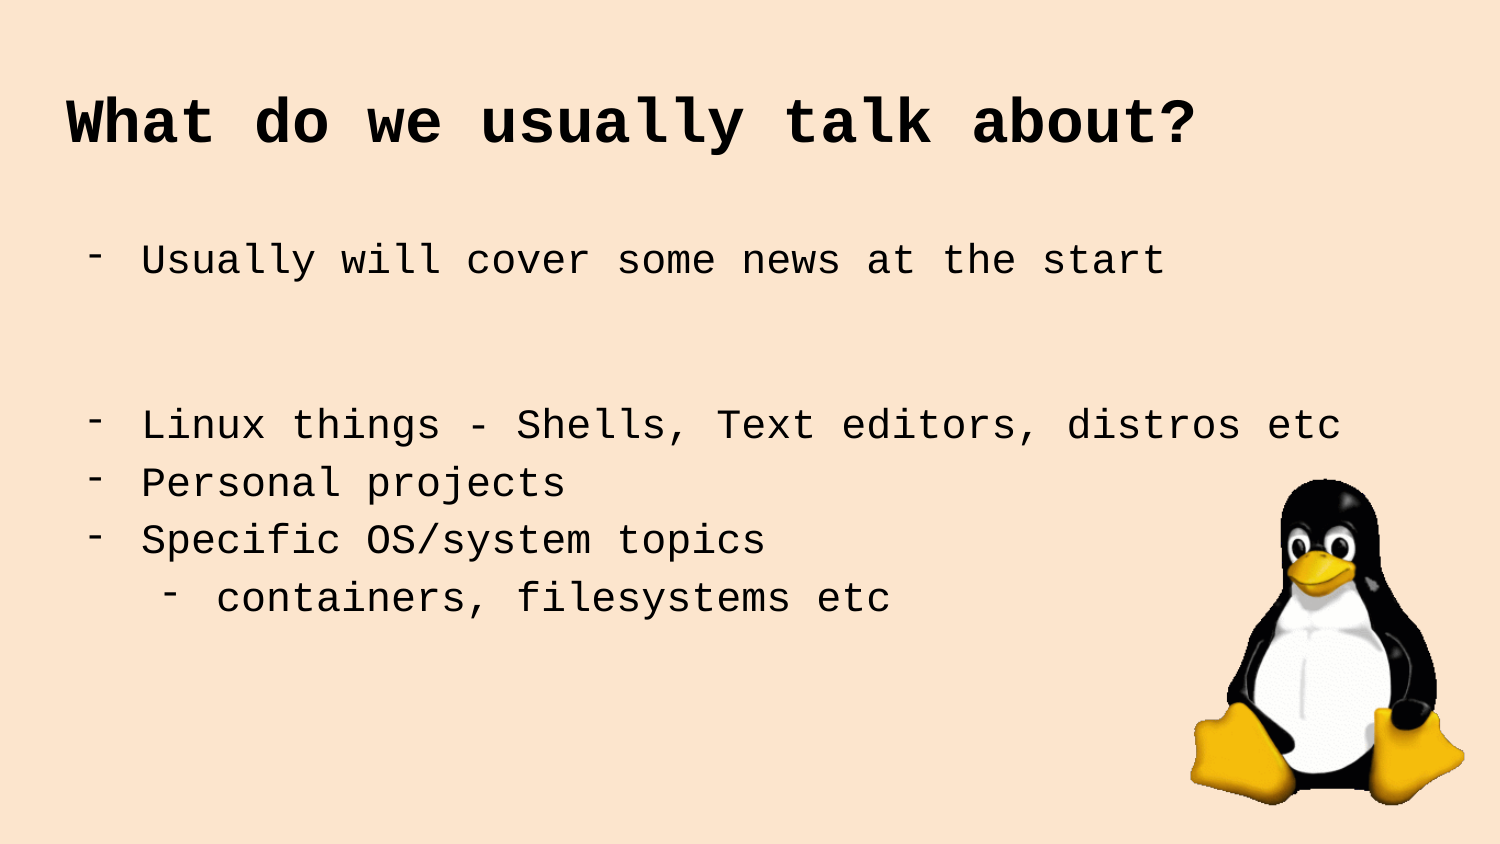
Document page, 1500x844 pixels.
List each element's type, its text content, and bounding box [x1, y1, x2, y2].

title What do we usually talk about? [51, 64, 1449, 176]
picture [1182, 470, 1473, 814]
list Usually will cover some news at the start Linux things - Shells, Text editors, distros etc Personal projects Specific OS/system topics containers, filesystems etc [51, 209, 1449, 770]
